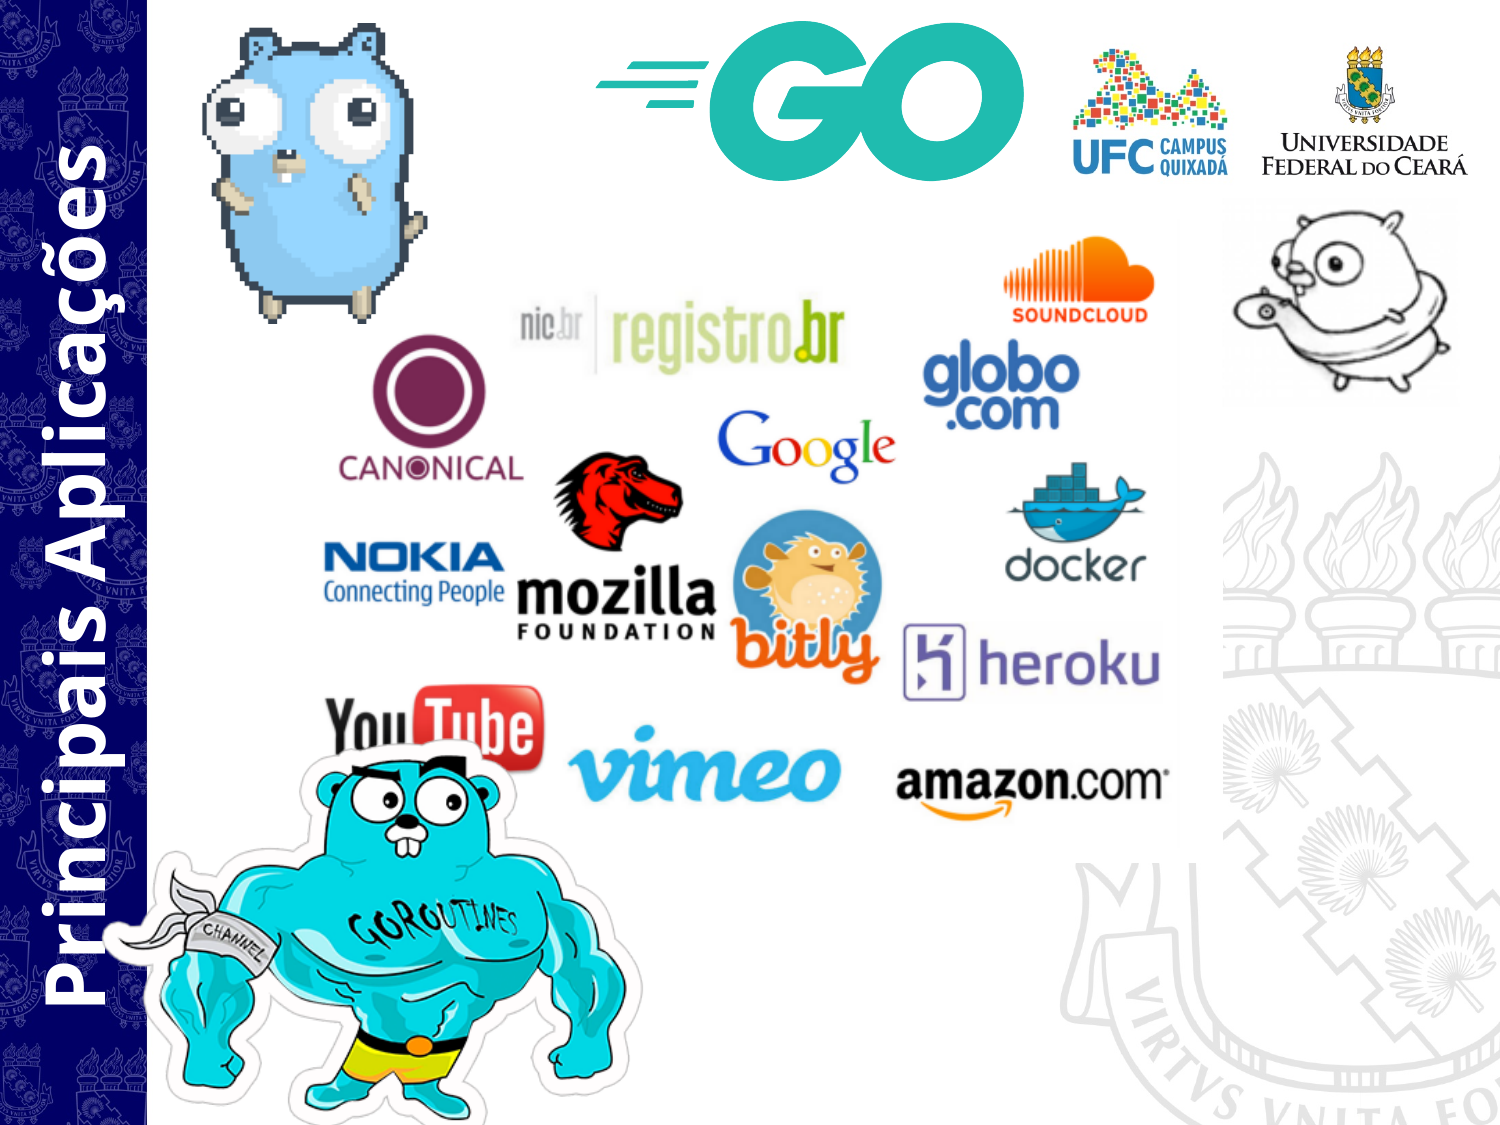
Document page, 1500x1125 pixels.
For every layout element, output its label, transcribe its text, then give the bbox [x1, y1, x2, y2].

text_box Principais Aplicações [14, 8, 130, 1028]
picture [0, 0, 1500, 1125]
